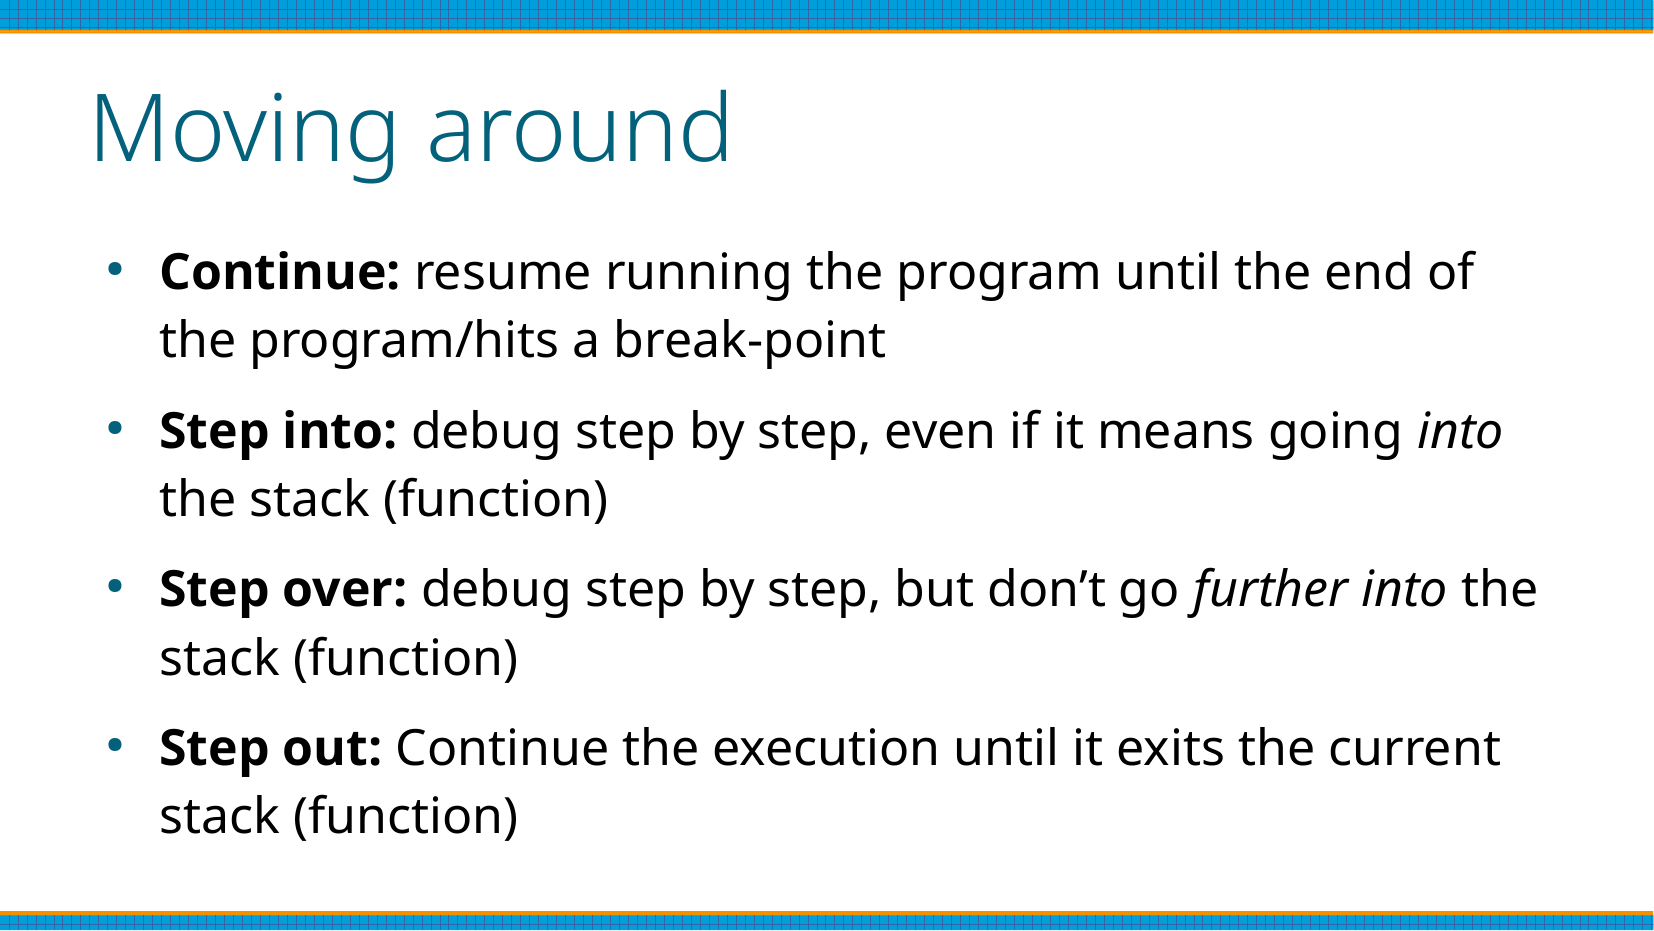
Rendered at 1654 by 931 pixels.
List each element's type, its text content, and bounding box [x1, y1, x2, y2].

list Continue: resume running the program until the end of the program/hits a break-point Step into: debug step by step, even if it means going into the stack (function) Step over: debug step by step, but don’t go further into the stack (function) Step out: Continue the execution until it exits the current stack (function) [88, 236, 1565, 901]
title Moving around [88, 44, 1565, 207]
